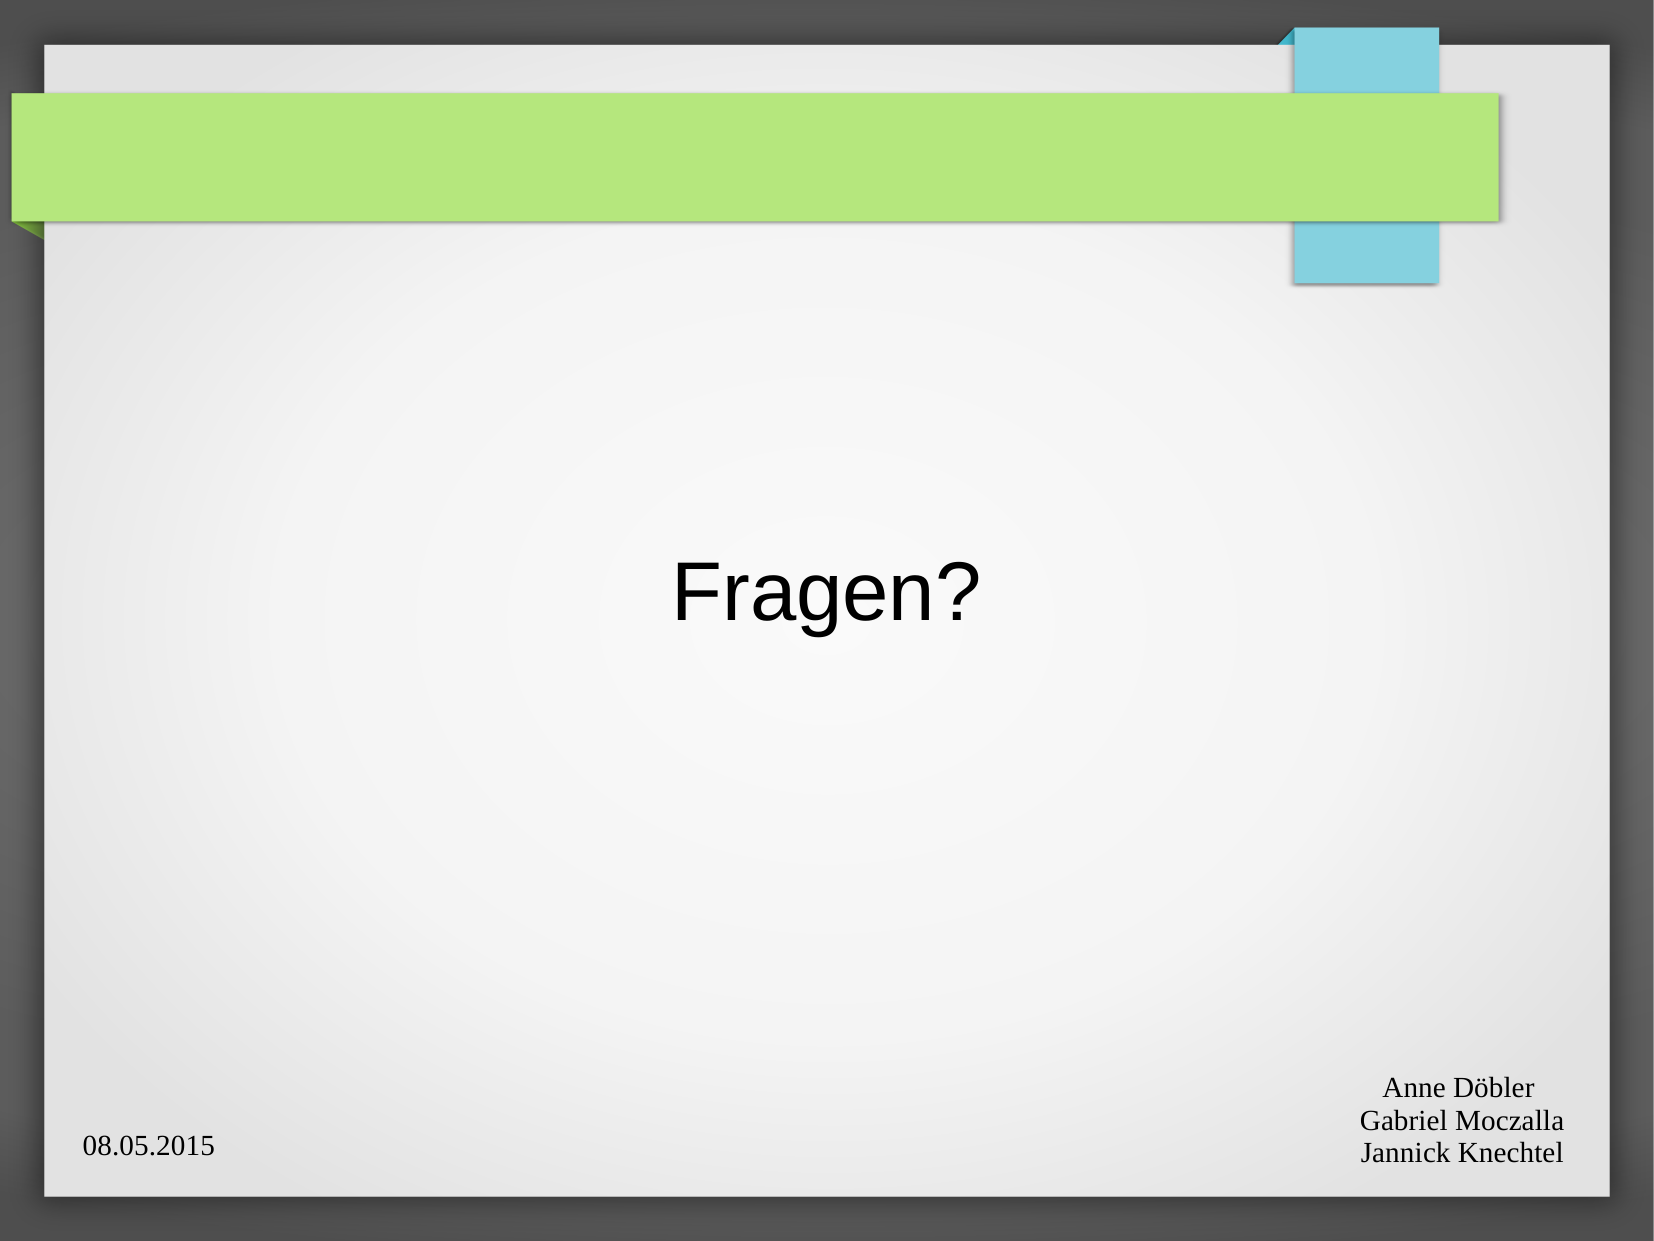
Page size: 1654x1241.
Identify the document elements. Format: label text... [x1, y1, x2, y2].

subtitle Fragen? [236, 131, 1418, 1052]
picture [0, 0, 1654, 1241]
